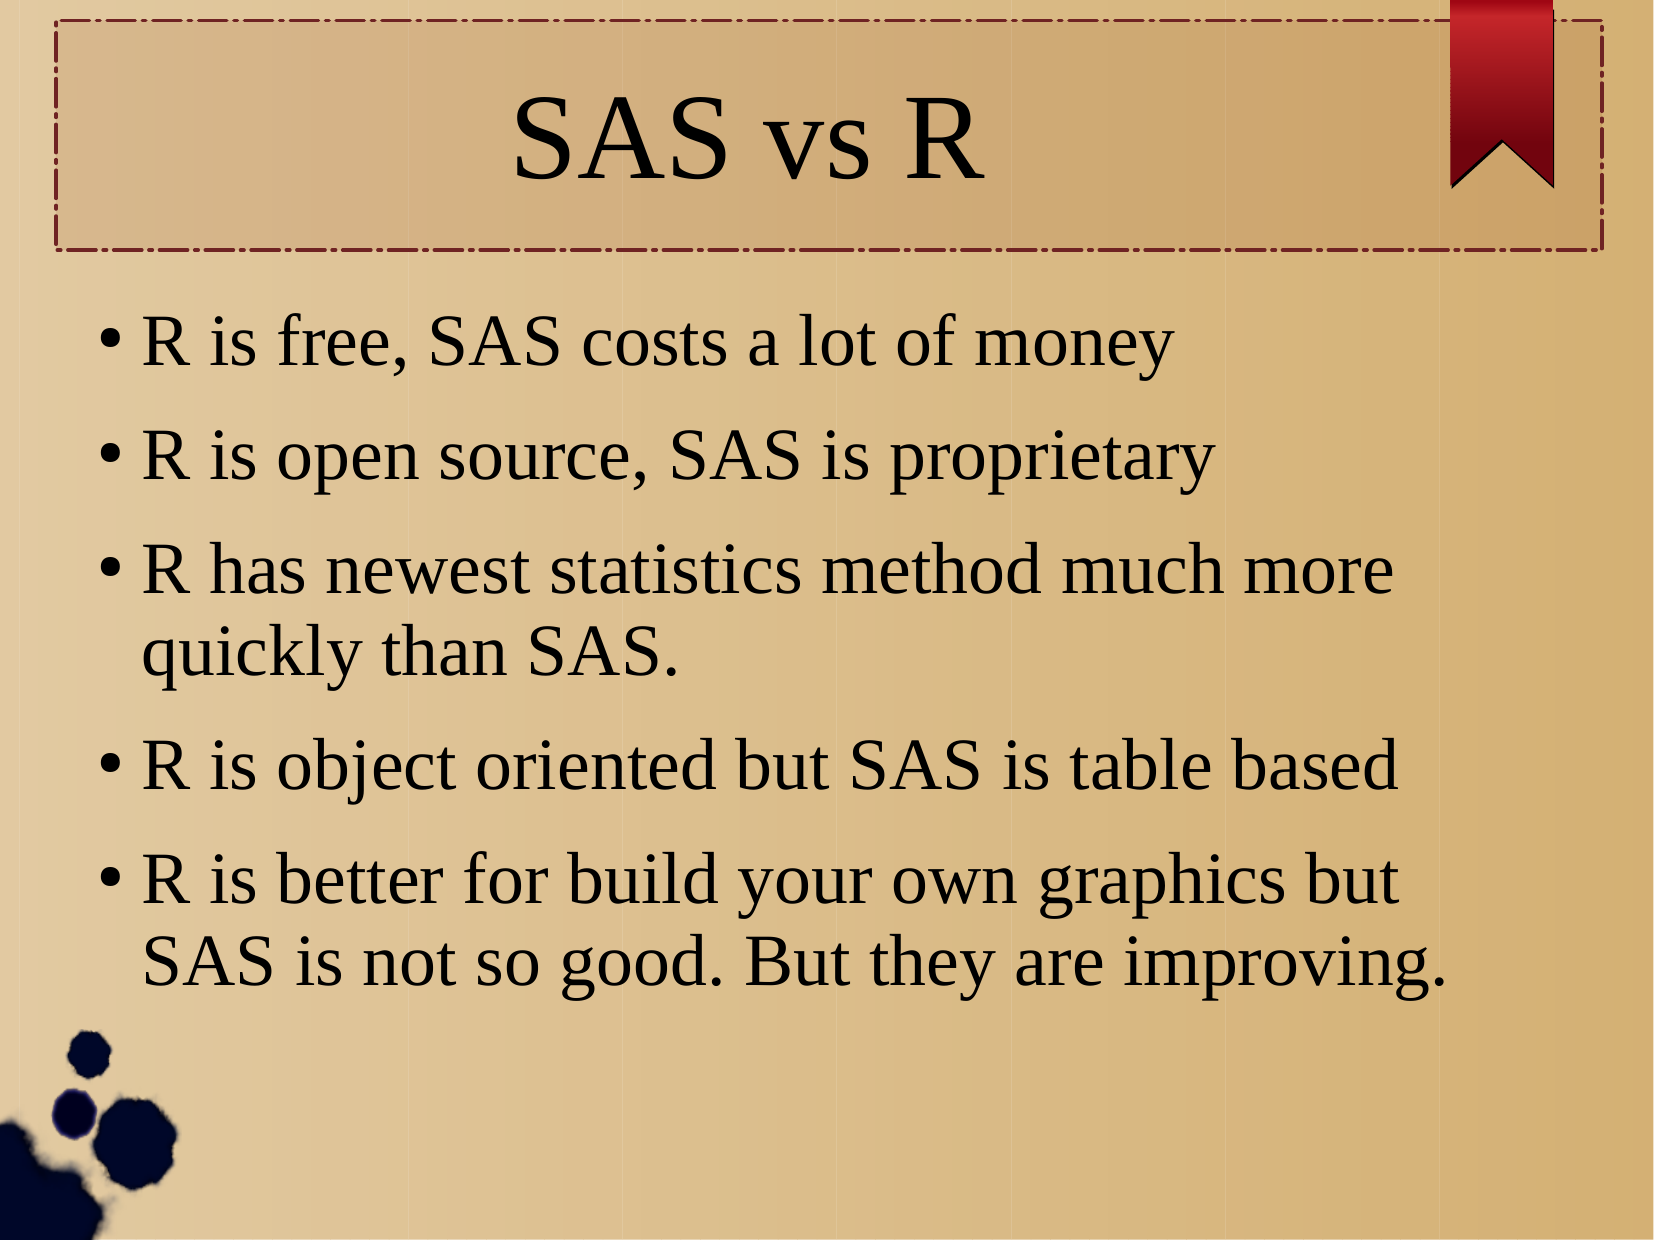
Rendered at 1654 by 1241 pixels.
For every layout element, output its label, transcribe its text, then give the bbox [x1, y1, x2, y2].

title SAS vs R [82, 47, 1412, 229]
list R is free, SAS costs a lot of money R is open source, SAS is proprietary R has newest statistics method much more quickly than SAS. R is object oriented but SAS is table based R is better for build your own graphics but SAS is not so good. But they are improving. [82, 299, 1571, 1019]
